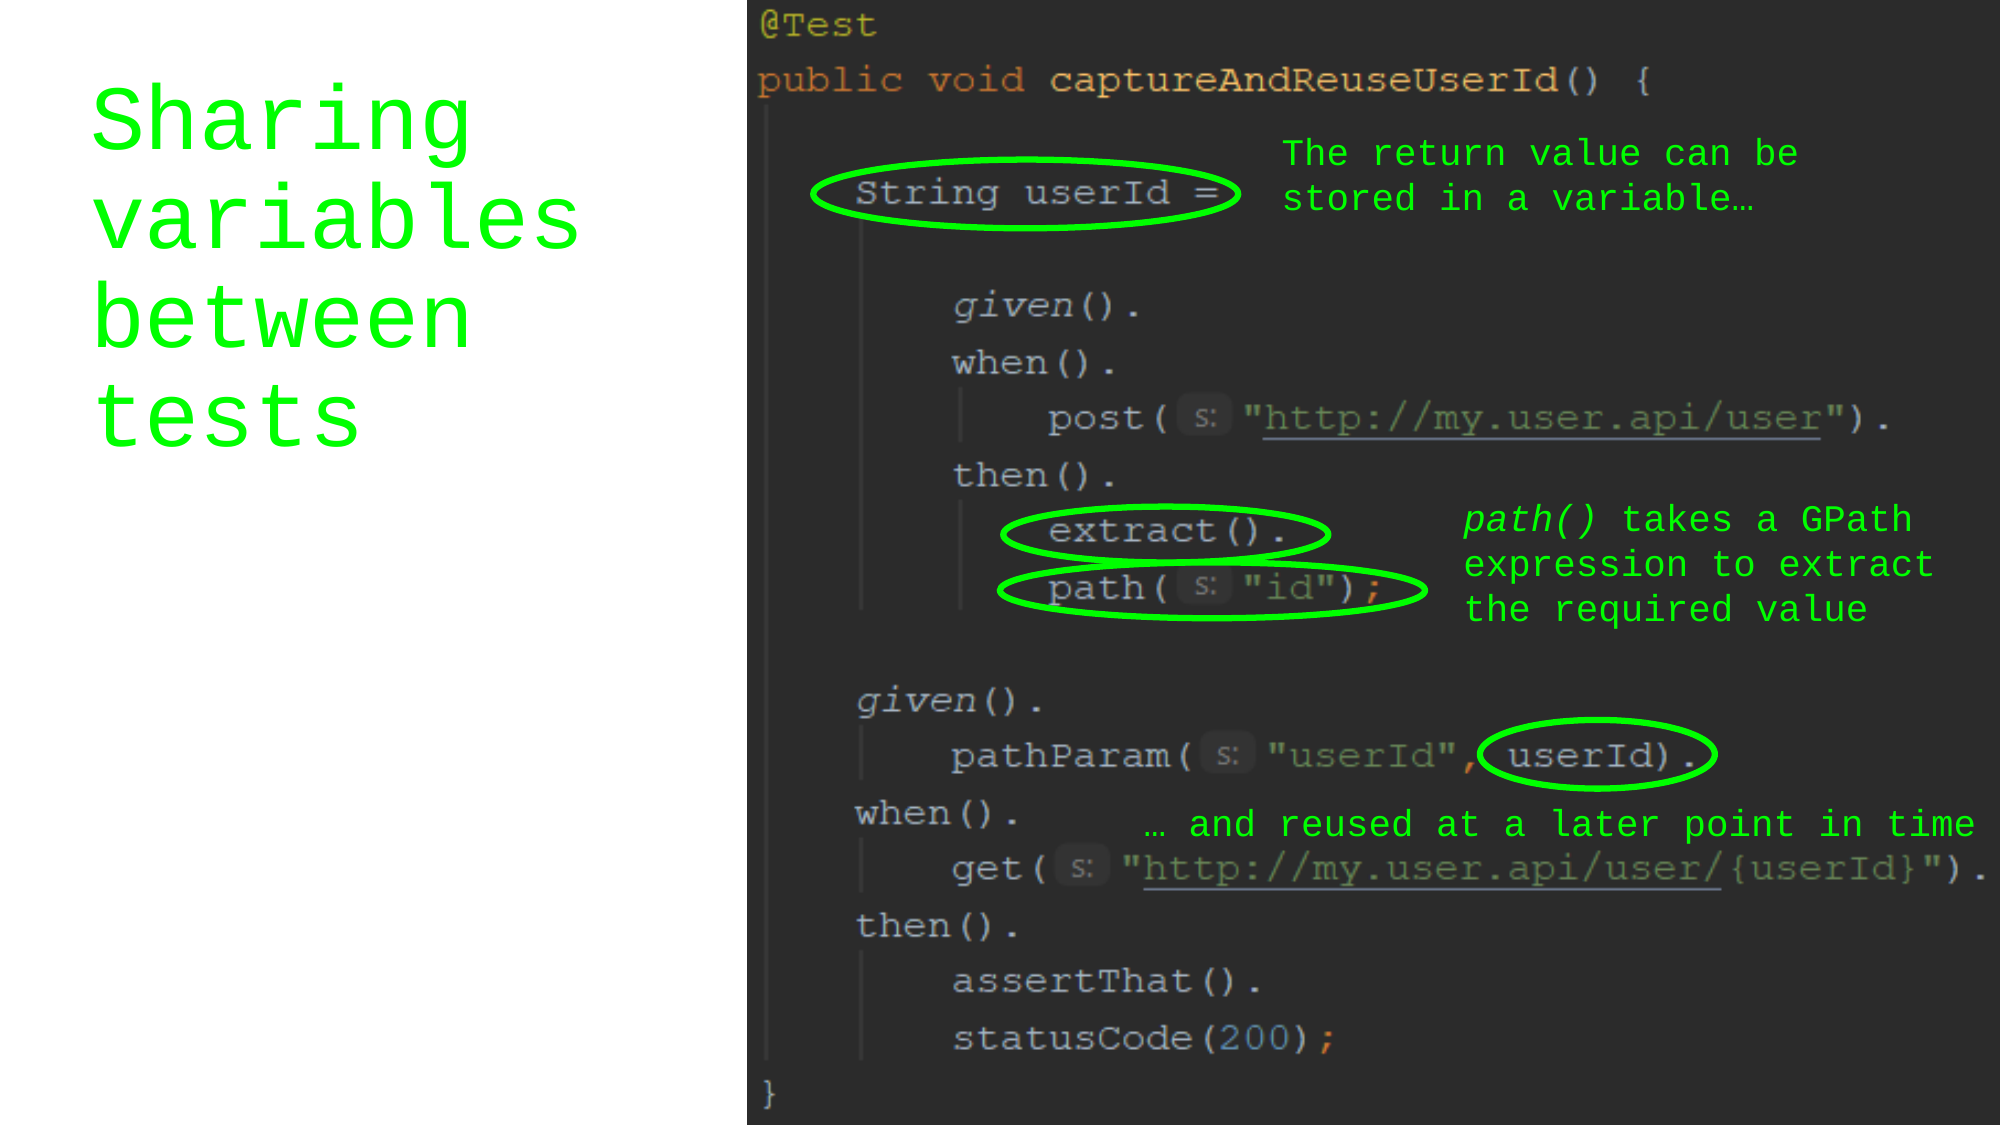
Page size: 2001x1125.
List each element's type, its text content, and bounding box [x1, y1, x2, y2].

text_box … and reused at a later point in time [1128, 791, 1992, 853]
text_box The return value can be stored in a variable… [1266, 120, 1819, 227]
title Sharing variables between tests [75, 60, 708, 477]
picture [747, 0, 2000, 1125]
text_box path() takes a GPath expression to extract the required value [1448, 486, 2000, 639]
